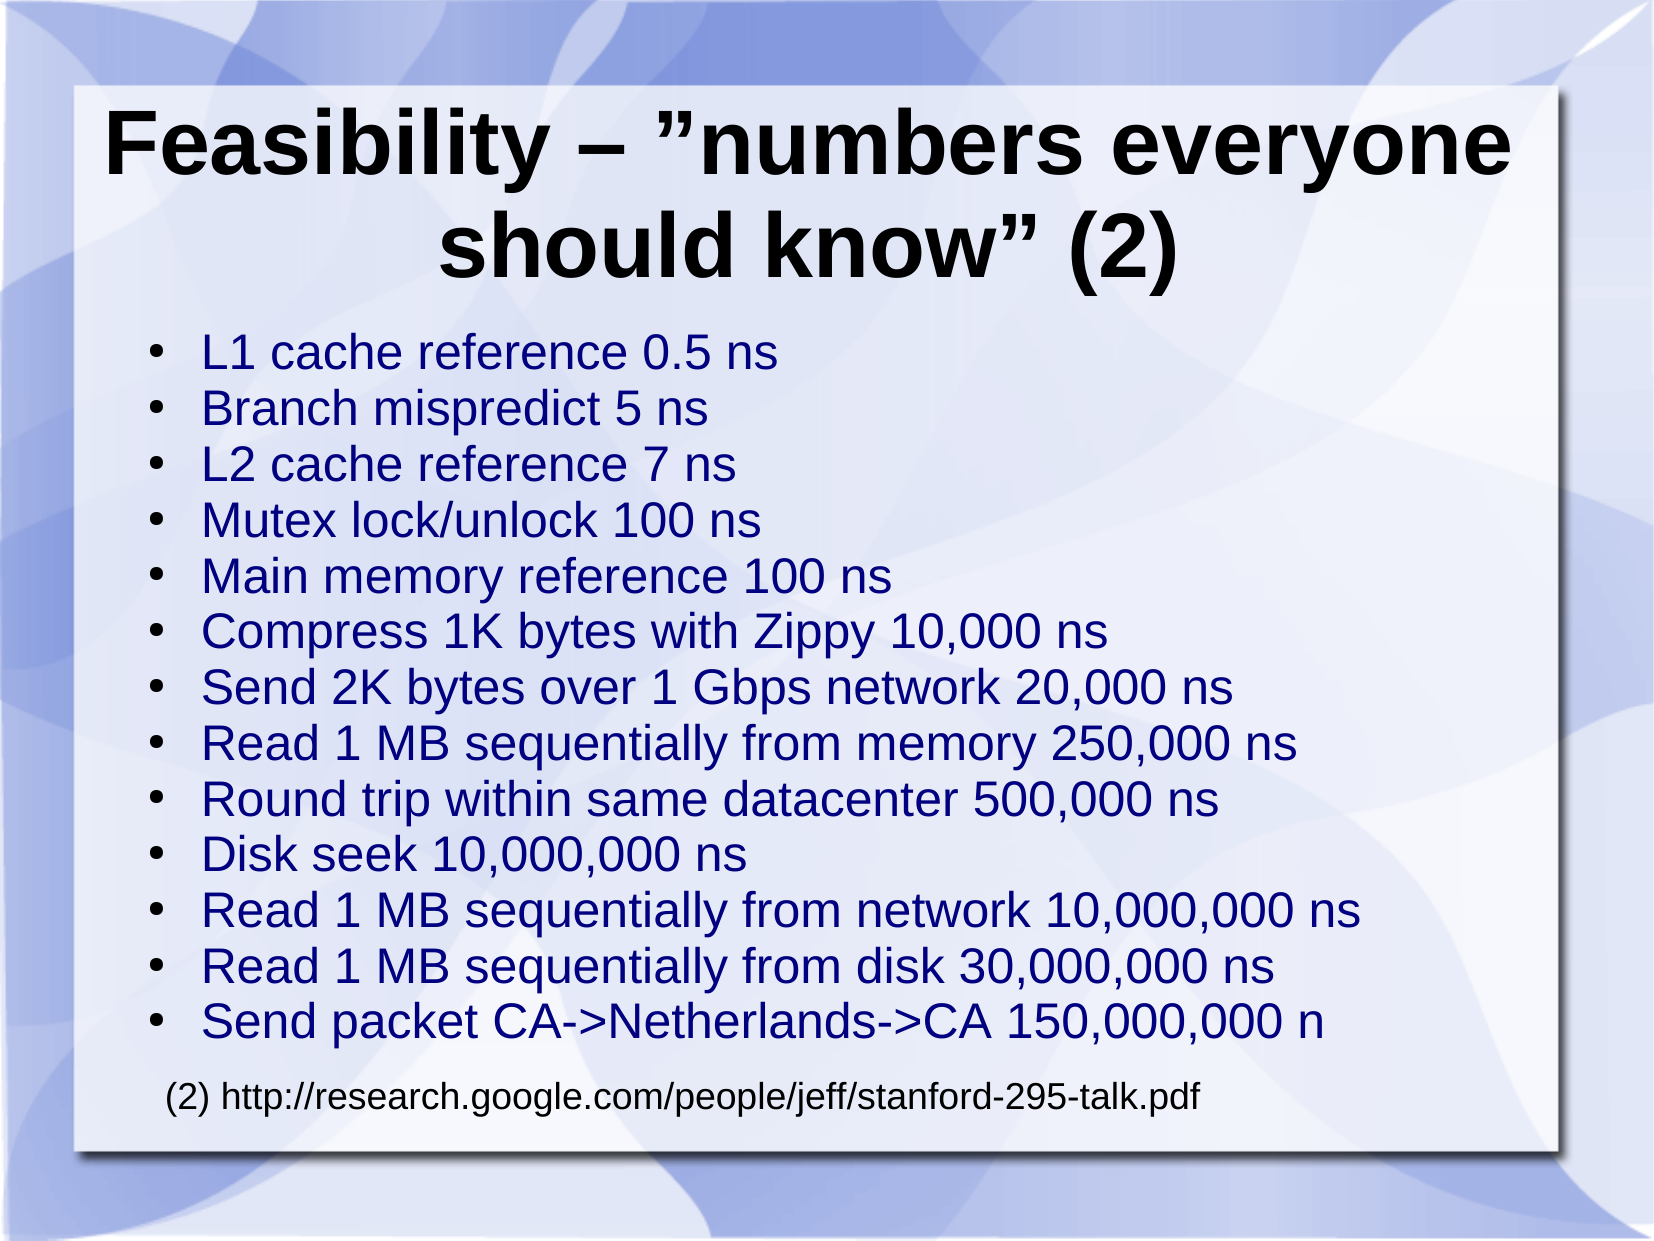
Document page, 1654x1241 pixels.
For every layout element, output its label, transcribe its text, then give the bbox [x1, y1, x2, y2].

title Feasibility – ”numbers everyone should know” (2) [82, 91, 1536, 297]
text_box (2) http://research.google.com/people/jeff/stanford-295-talk.pdf [150, 1068, 1501, 1126]
picture [0, 0, 1654, 1241]
list L1 cache reference 0.5 ns Branch mispredict 5 ns L2 cache reference 7 ns Mutex lock/unlock 100 ns Main memory reference 100 ns Compress 1K bytes with Zippy 10,000 ns Send 2K bytes over 1 Gbps network 20,000 ns Read 1 MB sequentially from memory 250,000 ns Round trip within same datacenter 500,000 ns Disk seek 10,000,000 ns Read 1 MB sequentially from network 10,000,000 ns Read 1 MB sequentially from disk 30,000,000 ns Send packet CA->Netherlands->CA 150,000,000 n [129, 324, 1489, 1129]
